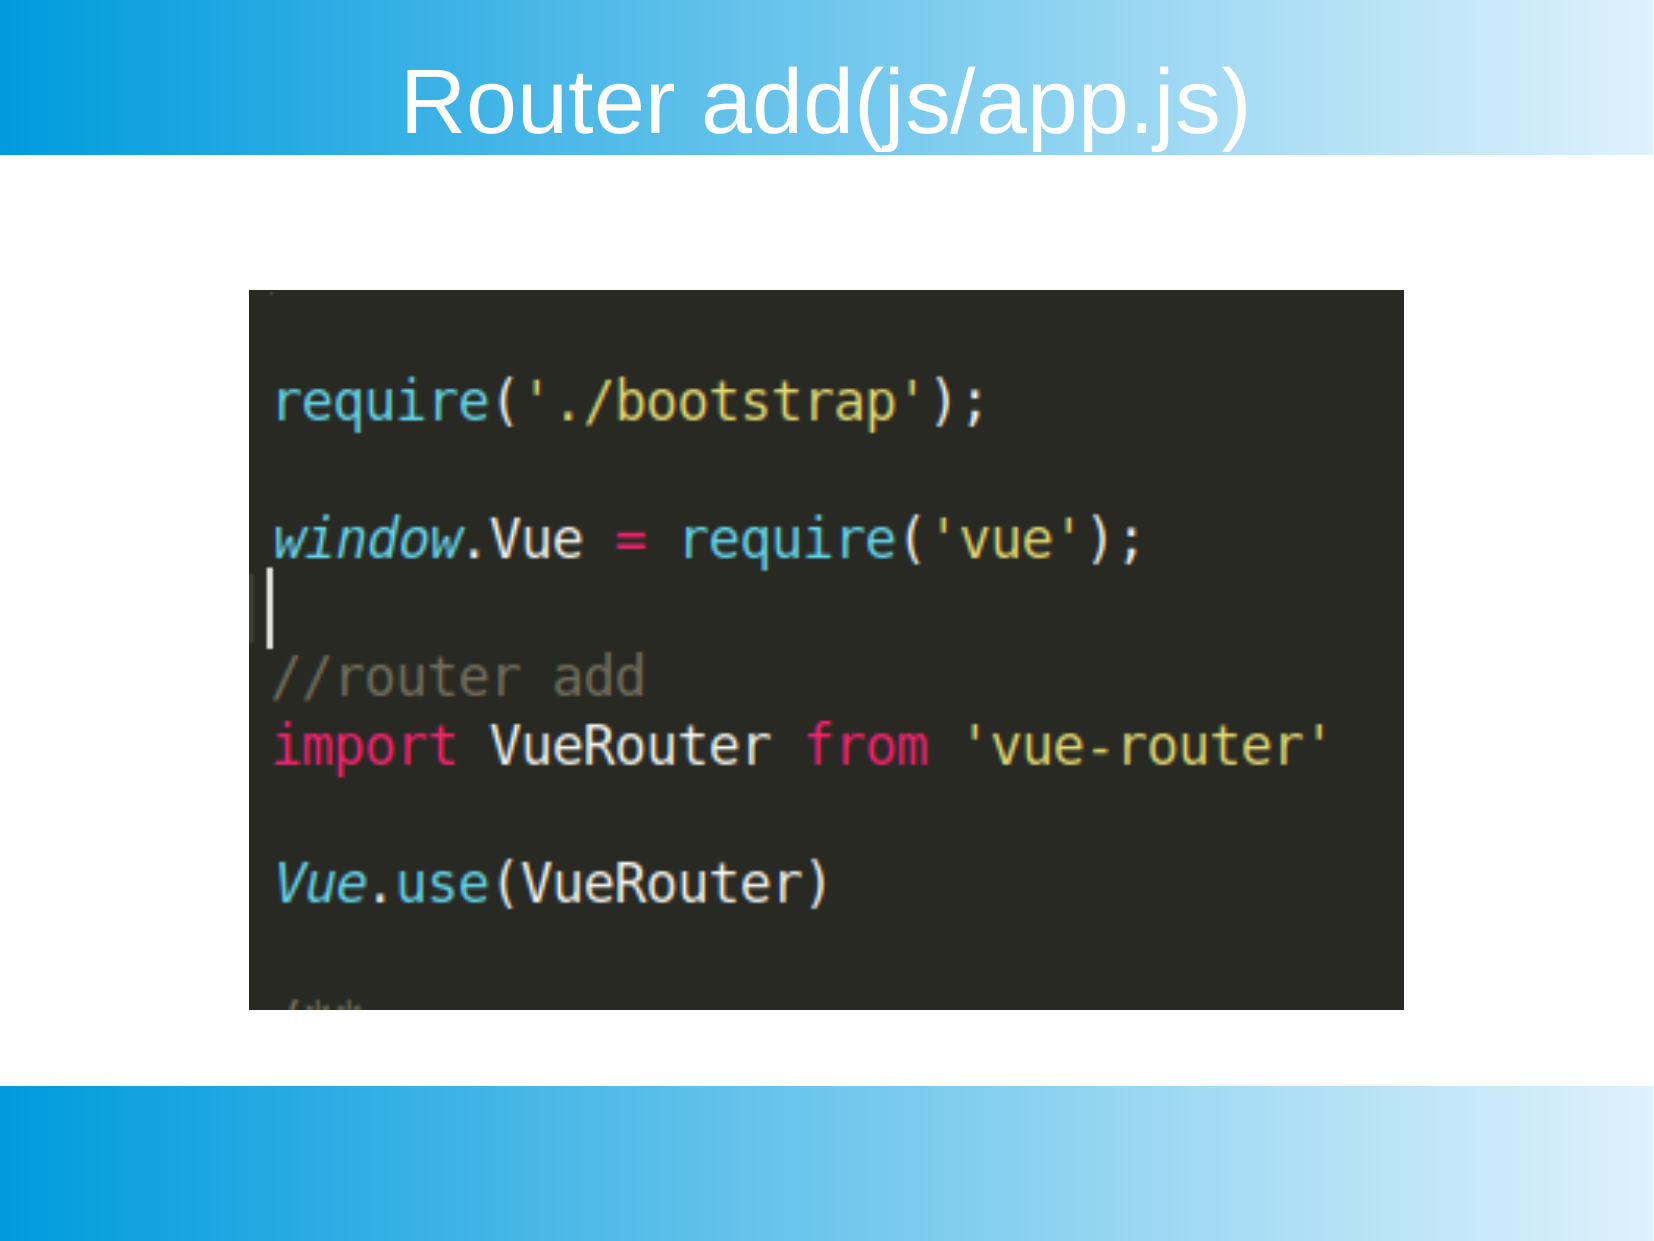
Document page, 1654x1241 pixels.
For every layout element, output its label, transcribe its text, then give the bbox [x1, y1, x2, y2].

picture [249, 290, 1404, 1010]
title Router add(js/app.js) [82, 49, 1571, 155]
